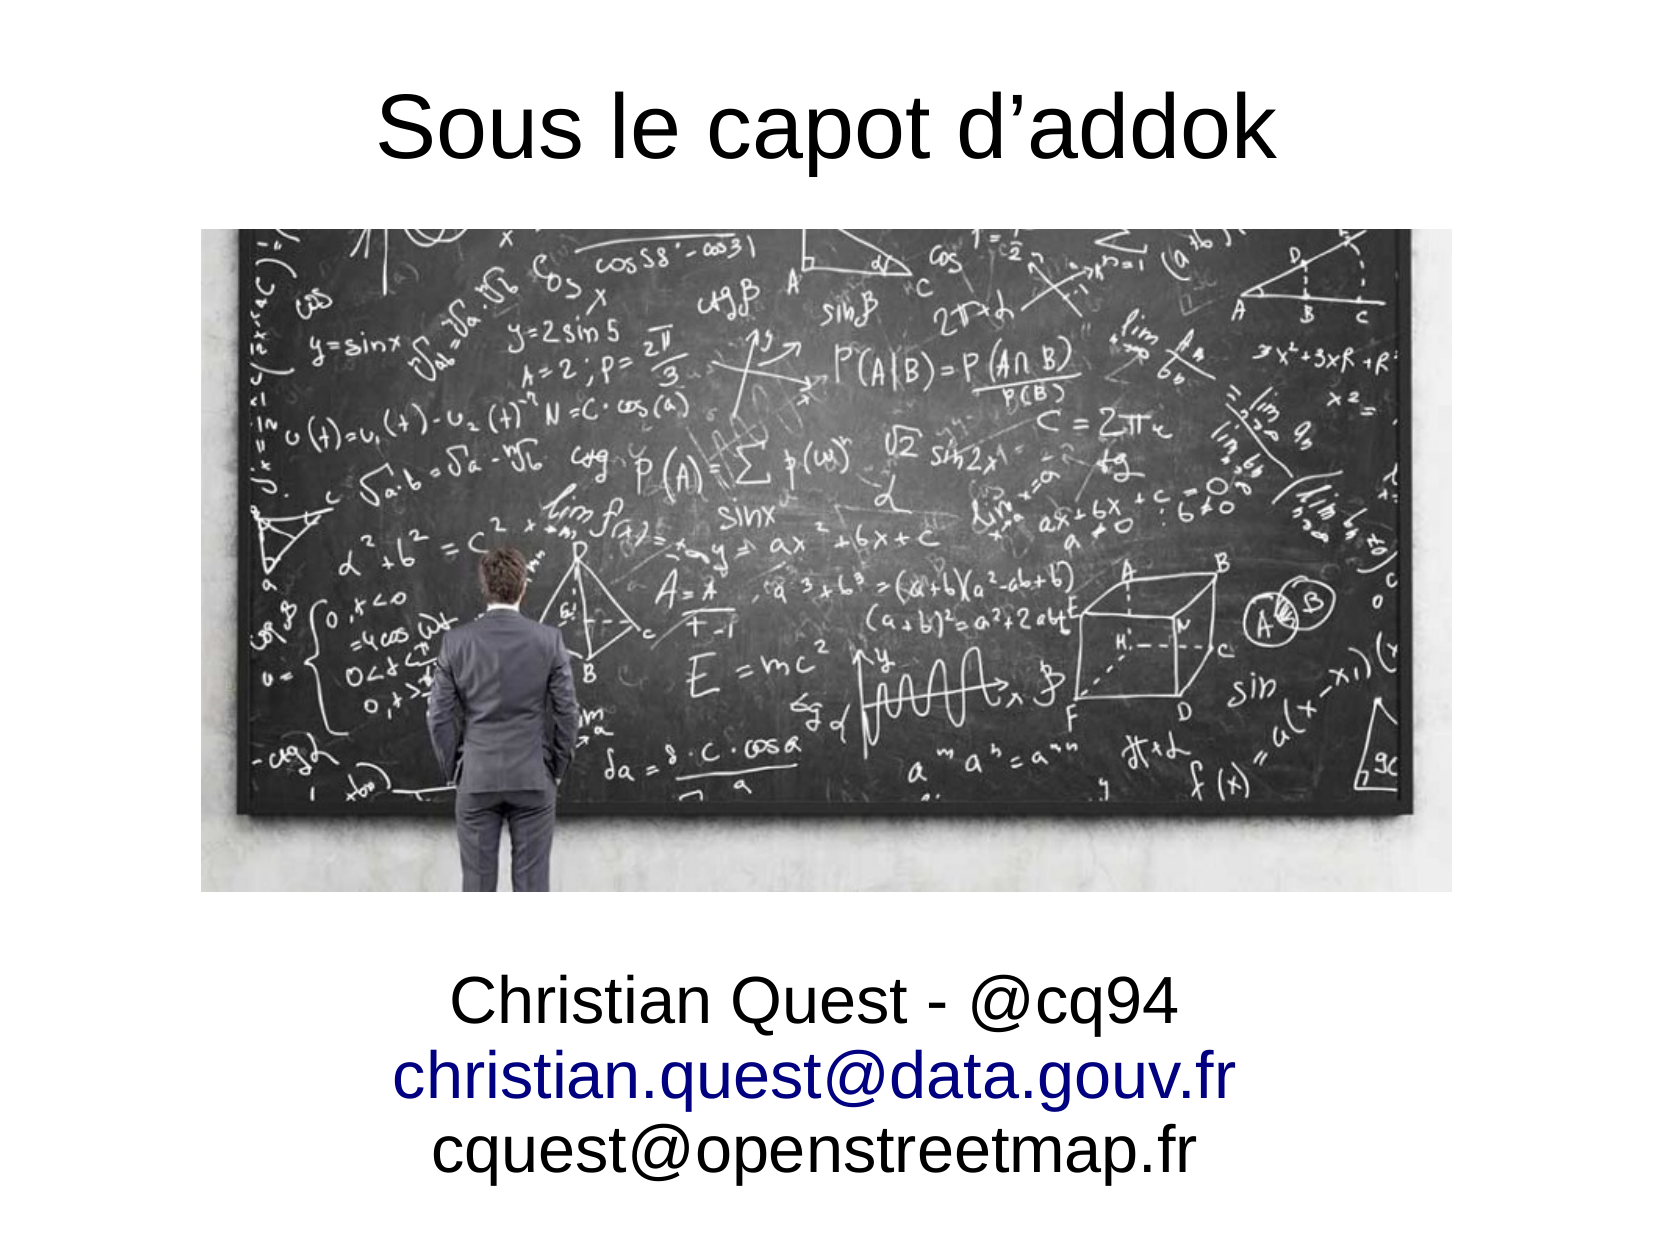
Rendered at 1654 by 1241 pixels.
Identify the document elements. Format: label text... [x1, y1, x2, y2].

subtitle Christian Quest - @cq94 christian.quest@data.gouv.fr cquest@openstreetmap.fr [70, 921, 1559, 1229]
title Sous le capot d’addok [82, 23, 1571, 231]
picture [201, 231, 1452, 892]
